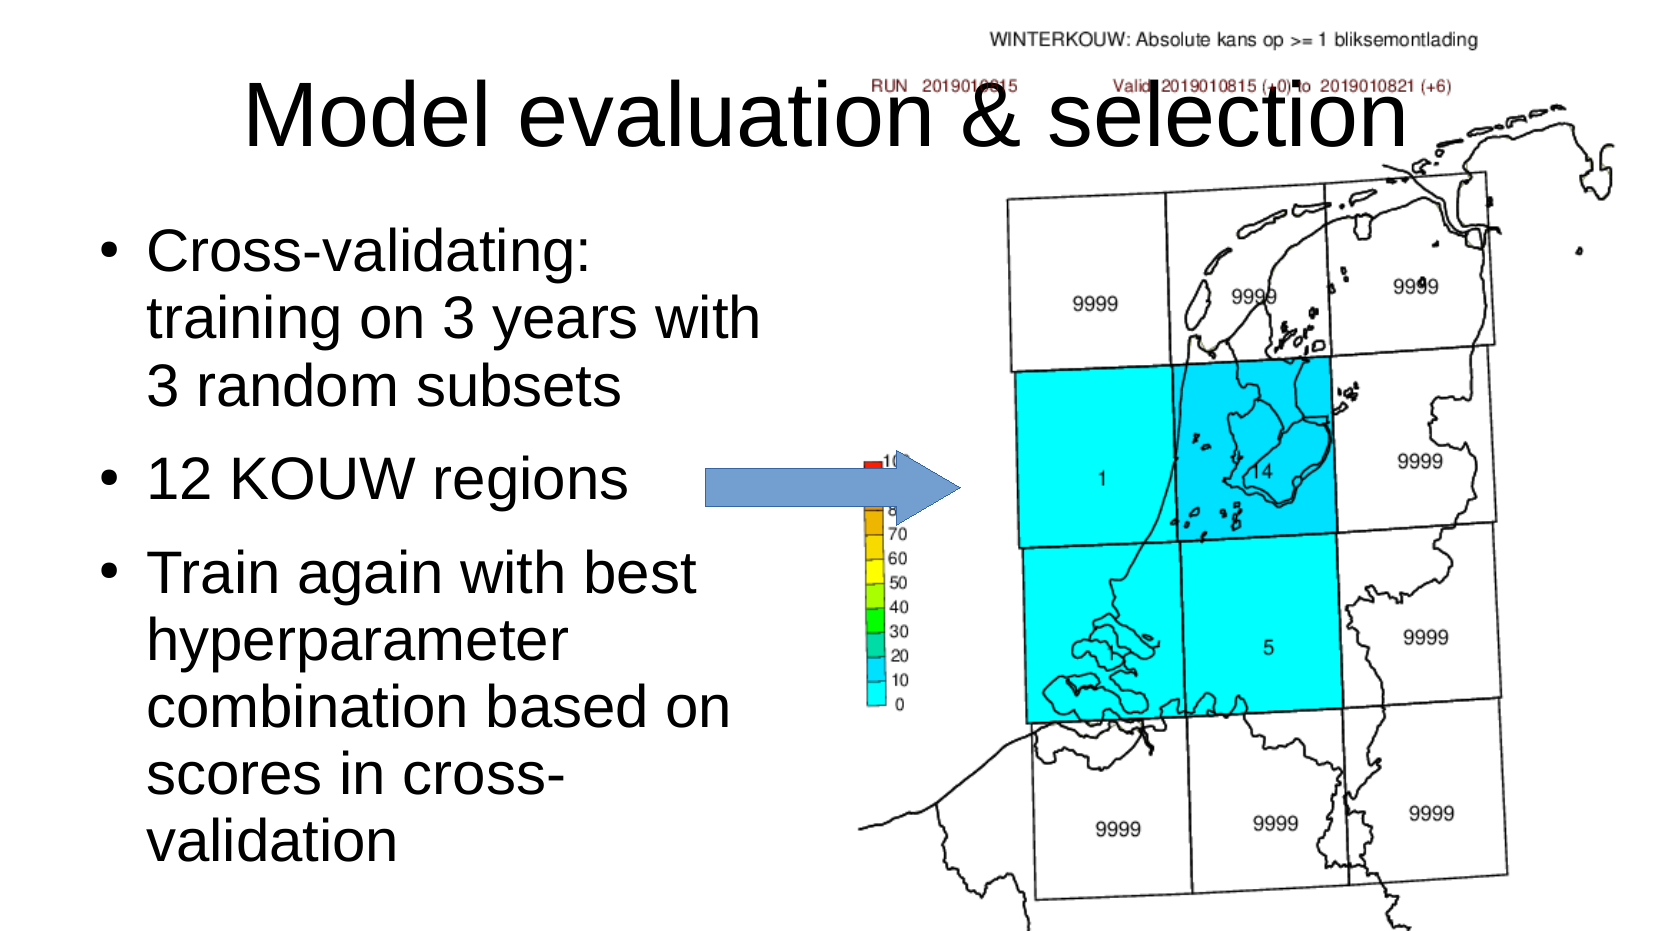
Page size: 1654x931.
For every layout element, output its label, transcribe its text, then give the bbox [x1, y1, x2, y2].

picture [851, 29, 1621, 931]
list Cross-validating: training on 3 years with 3 random subsets 12 KOUW regions Train again with best hyperparameter combination based on scores in cross-validation [82, 217, 796, 886]
title Model evaluation & selection [82, 37, 851, 193]
text_box [705, 450, 961, 526]
